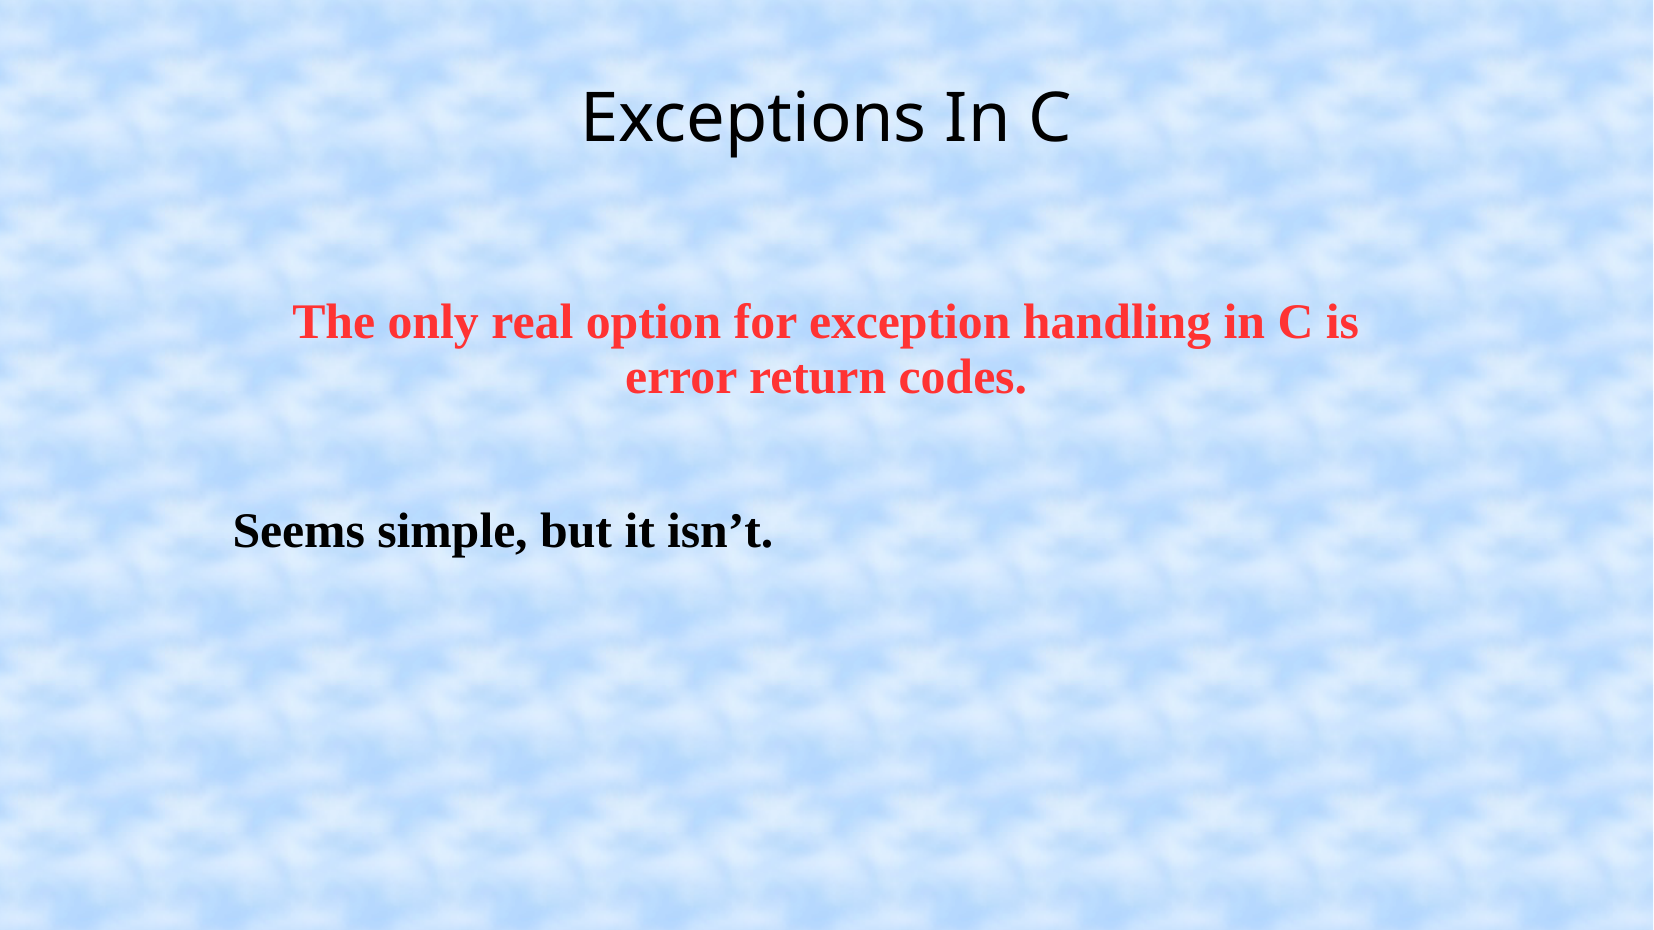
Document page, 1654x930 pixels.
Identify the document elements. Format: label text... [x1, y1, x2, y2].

title Exceptions In C [82, 36, 1571, 193]
picture [0, 0, 1654, 930]
list The only real option for exception handling in C is error return codes. Seems simple, but it isn’t. [82, 217, 1571, 841]
